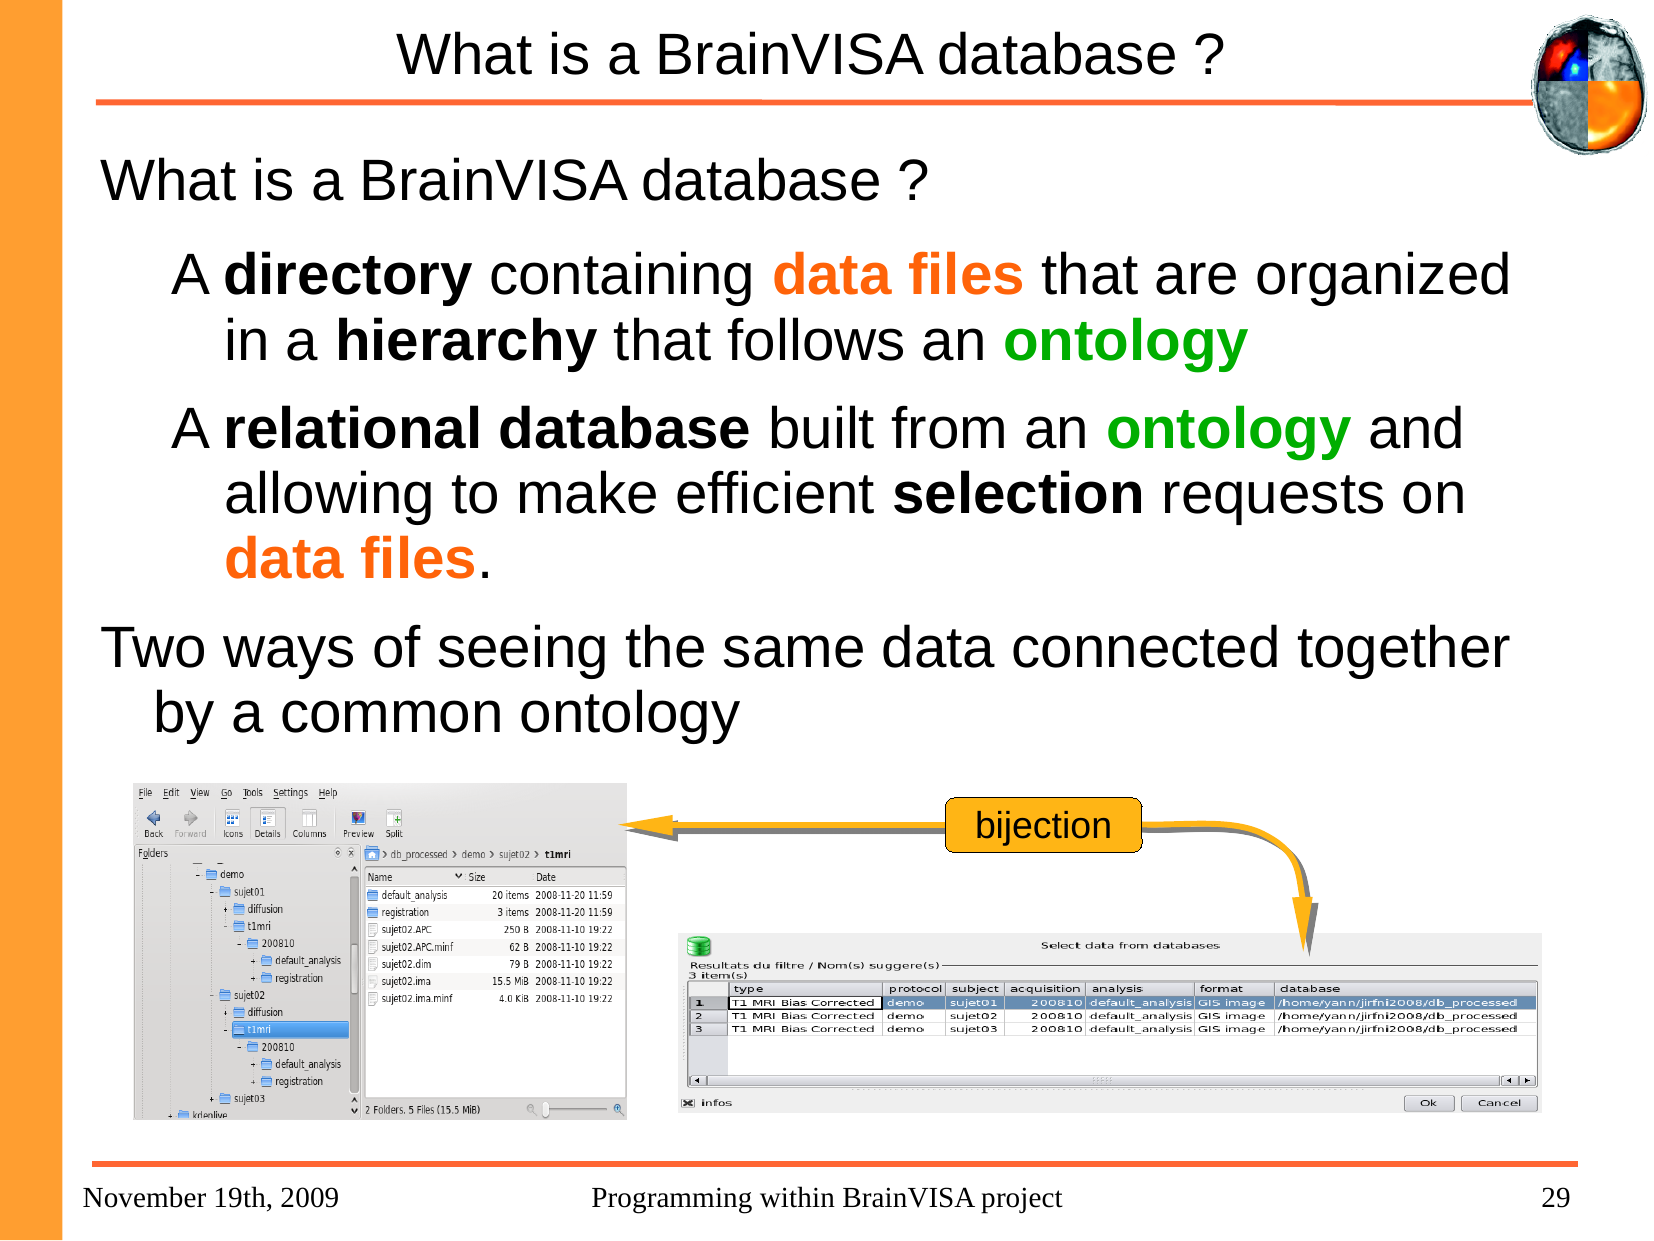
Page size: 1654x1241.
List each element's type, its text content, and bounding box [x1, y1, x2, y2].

picture [1530, 14, 1649, 157]
title What is a BrainVISA database ? [88, 21, 1536, 87]
list What is a BrainVISA database ? A directory containing data files that are organized in a hierarchy that follows an ontology A relational database built from an ontology and allowing to make efficient selection requests on data files. Two ways of seeing the same data connected together by a common ontology [82, 147, 1571, 765]
text_box bijection [945, 797, 1143, 853]
picture [133, 783, 627, 1120]
picture [678, 933, 1542, 1113]
